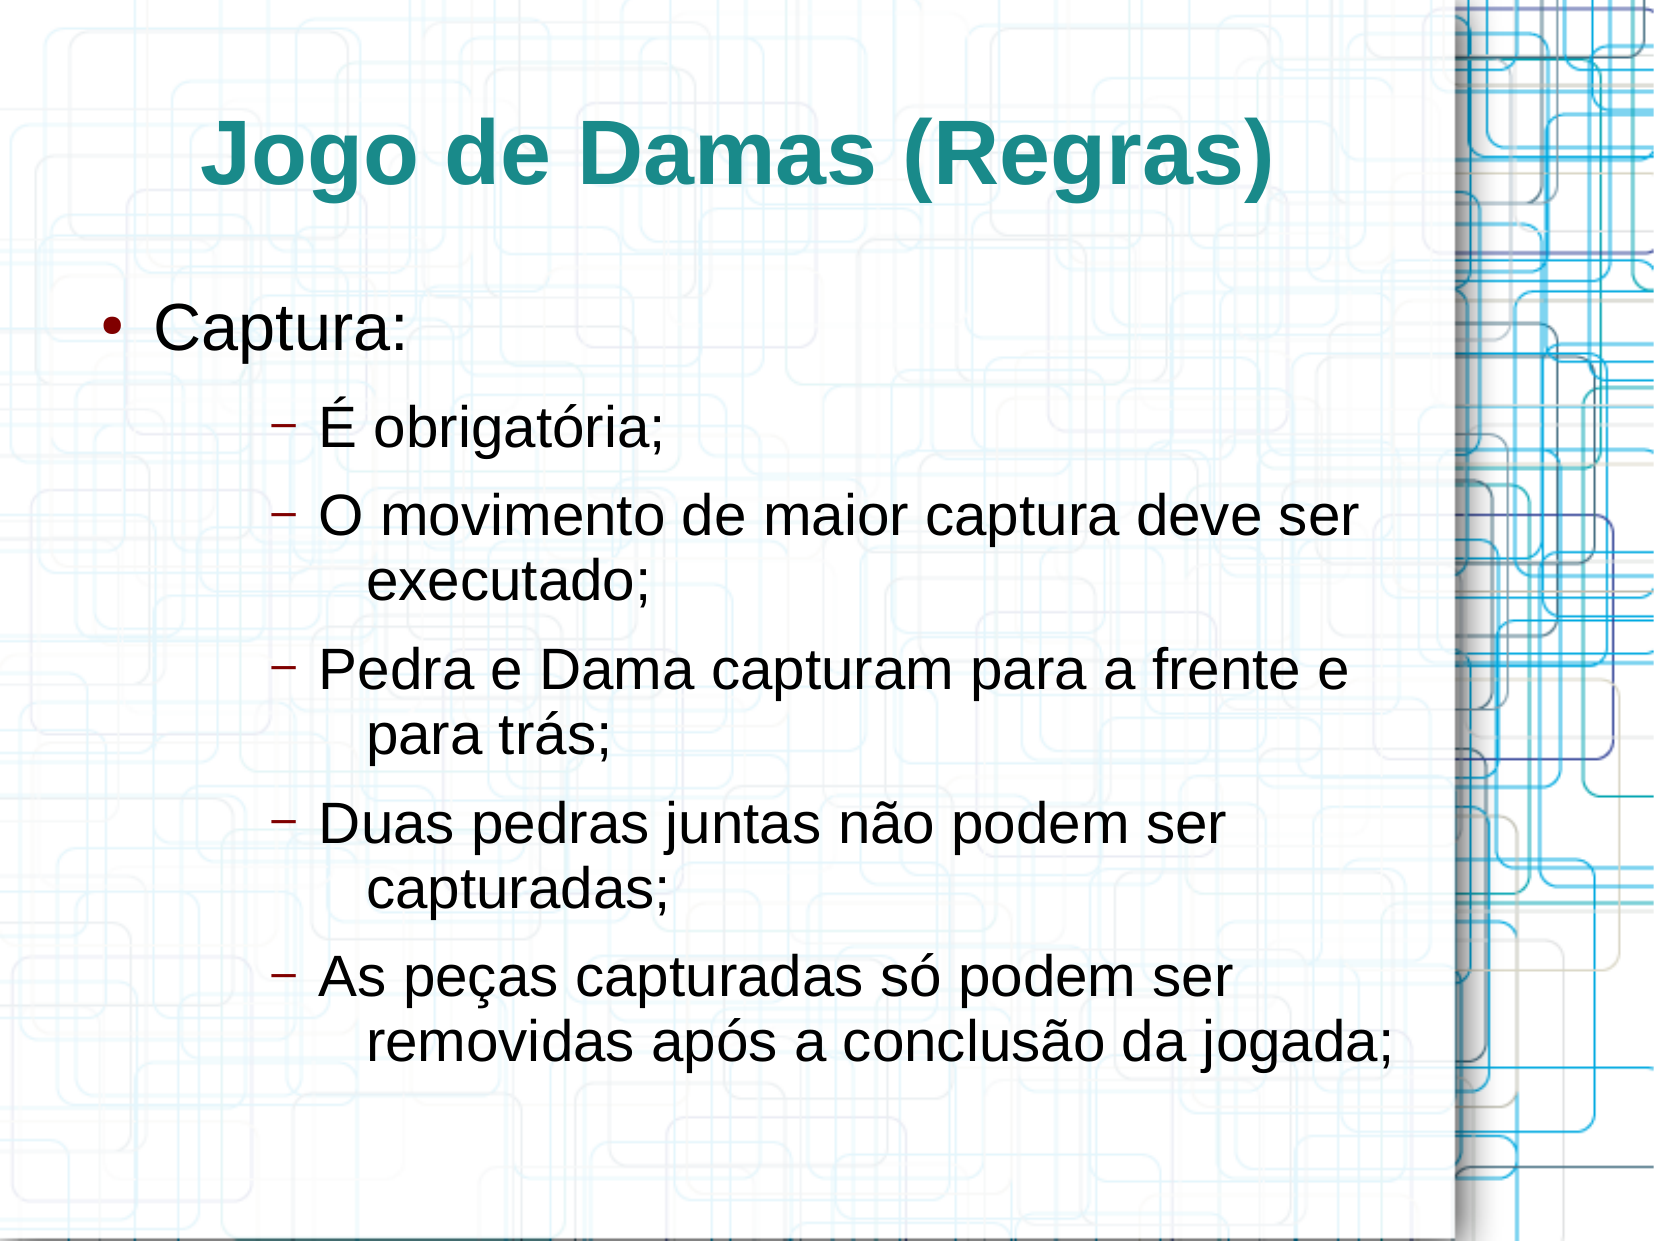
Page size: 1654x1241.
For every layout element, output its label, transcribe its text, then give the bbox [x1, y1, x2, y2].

picture [0, 0, 1654, 1241]
title Jogo de Damas (Regras) [59, 49, 1418, 257]
list Captura: É obrigatória; O movimento de maior captura deve ser executado; Pedra e Dama capturam para a frente e para trás; Duas pedras juntas não podem ser capturadas; As peças capturadas só podem ser removidas após a conclusão da jogada; [82, 290, 1418, 1075]
